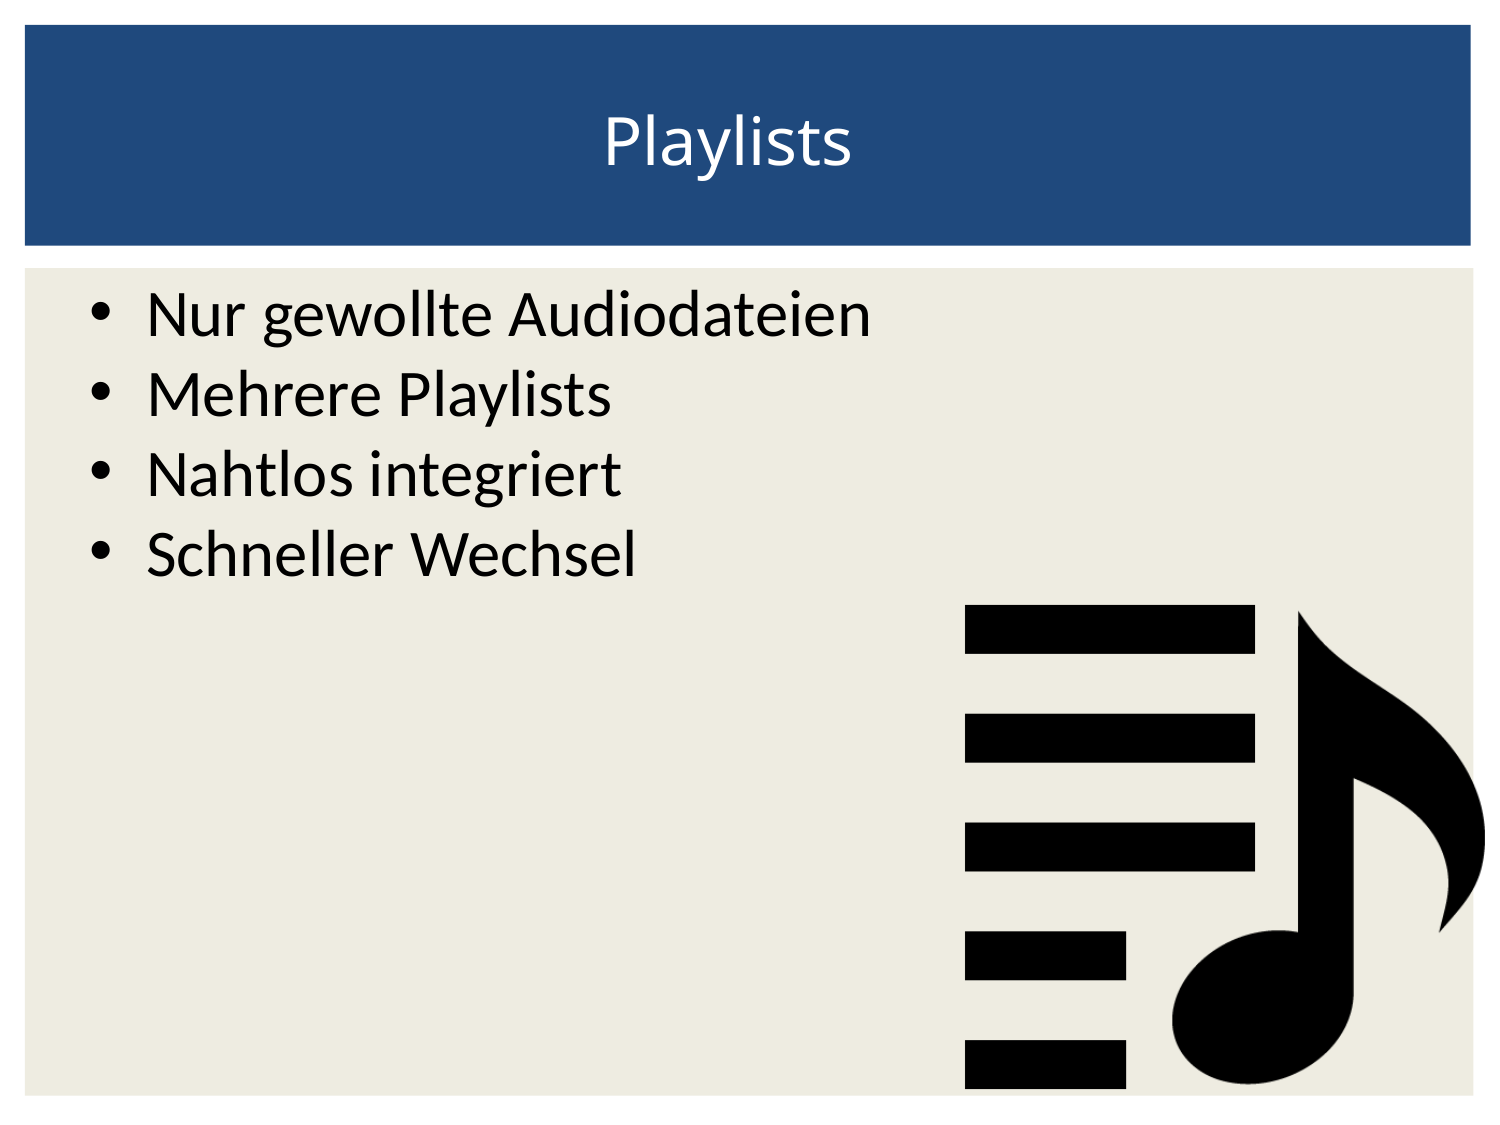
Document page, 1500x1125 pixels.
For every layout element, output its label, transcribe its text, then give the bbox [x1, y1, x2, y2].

text_box Playlists [75, 45, 1425, 233]
picture [950, 568, 1500, 1125]
text_box Nur gewollte Audiodateien Mehrere Playlists Nahtlos integriert Schneller Wechsel [75, 262, 1425, 1005]
